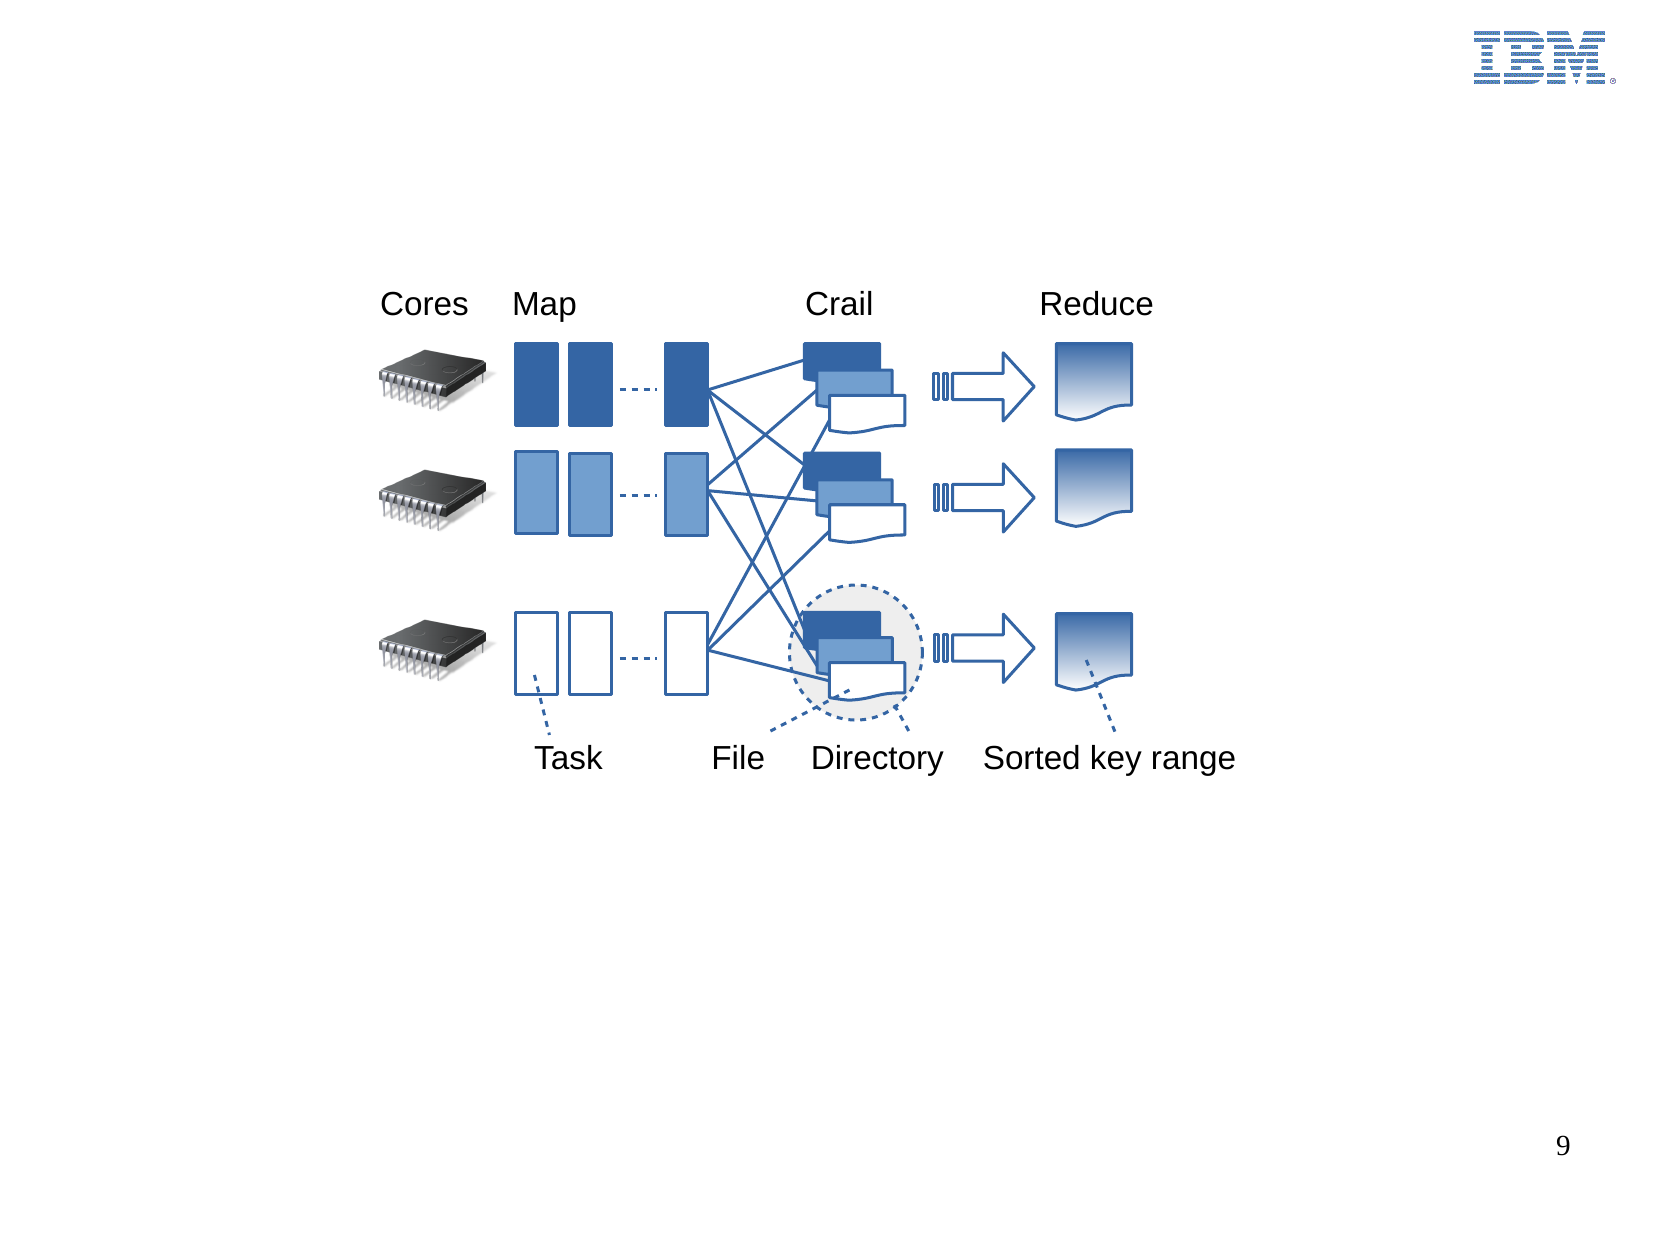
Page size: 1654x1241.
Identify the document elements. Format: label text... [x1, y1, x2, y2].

text_box [934, 484, 939, 511]
text_box [569, 343, 612, 426]
picture [378, 314, 499, 556]
text_box [952, 614, 1035, 683]
text_box [789, 585, 923, 721]
text_box [515, 612, 558, 695]
text_box Task [519, 732, 625, 792]
text_box [665, 612, 708, 695]
text_box [943, 634, 948, 662]
picture [378, 584, 499, 706]
text_box [804, 453, 809, 462]
text_box Crail [699, 277, 966, 334]
text_box [804, 453, 905, 543]
text_box [569, 612, 612, 695]
text_box [515, 451, 558, 534]
text_box [1056, 450, 1132, 527]
text_box [943, 484, 948, 511]
text_box [934, 634, 939, 662]
text_box Reduce [966, 277, 1228, 334]
text_box [1056, 343, 1132, 421]
text_box [1056, 613, 1132, 691]
text_box [952, 352, 1035, 422]
text_box Map [497, 277, 744, 337]
text_box Directory [779, 732, 968, 792]
text_box [952, 463, 1035, 533]
text_box [515, 343, 558, 426]
text_box [943, 373, 948, 400]
text_box Cores [357, 277, 492, 334]
text_box [804, 343, 905, 433]
text_box File [696, 732, 779, 792]
picture [1440, 0, 1654, 127]
text_box Sorted key range [968, 732, 1254, 792]
text_box [665, 453, 708, 536]
text_box [569, 453, 612, 536]
text_box [933, 373, 939, 400]
text_box [665, 343, 708, 426]
